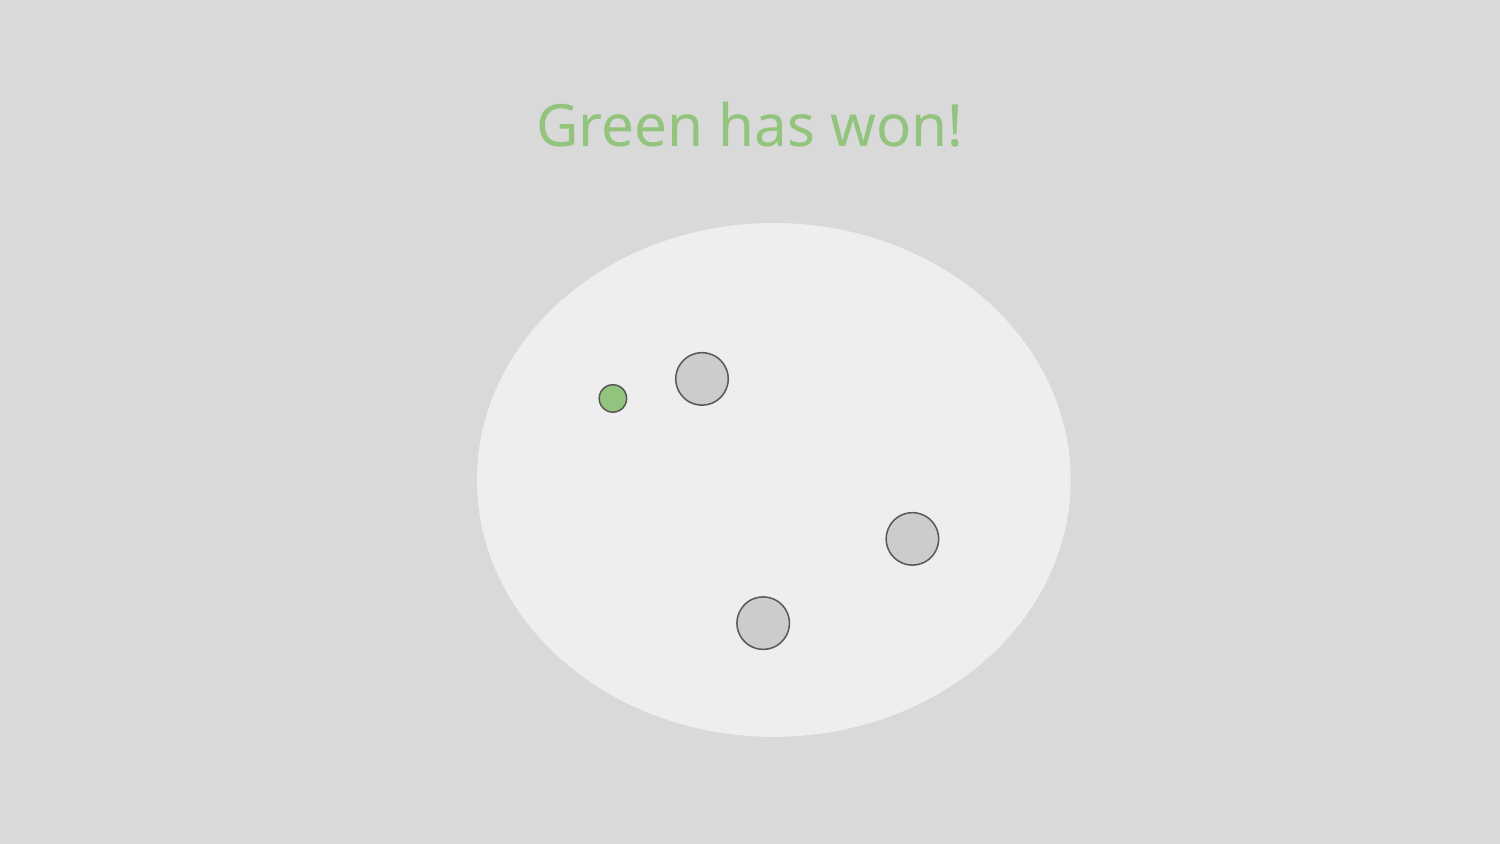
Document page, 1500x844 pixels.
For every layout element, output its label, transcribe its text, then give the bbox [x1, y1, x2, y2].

title Green has won! [51, 72, 1449, 167]
text_box [476, 222, 1071, 737]
